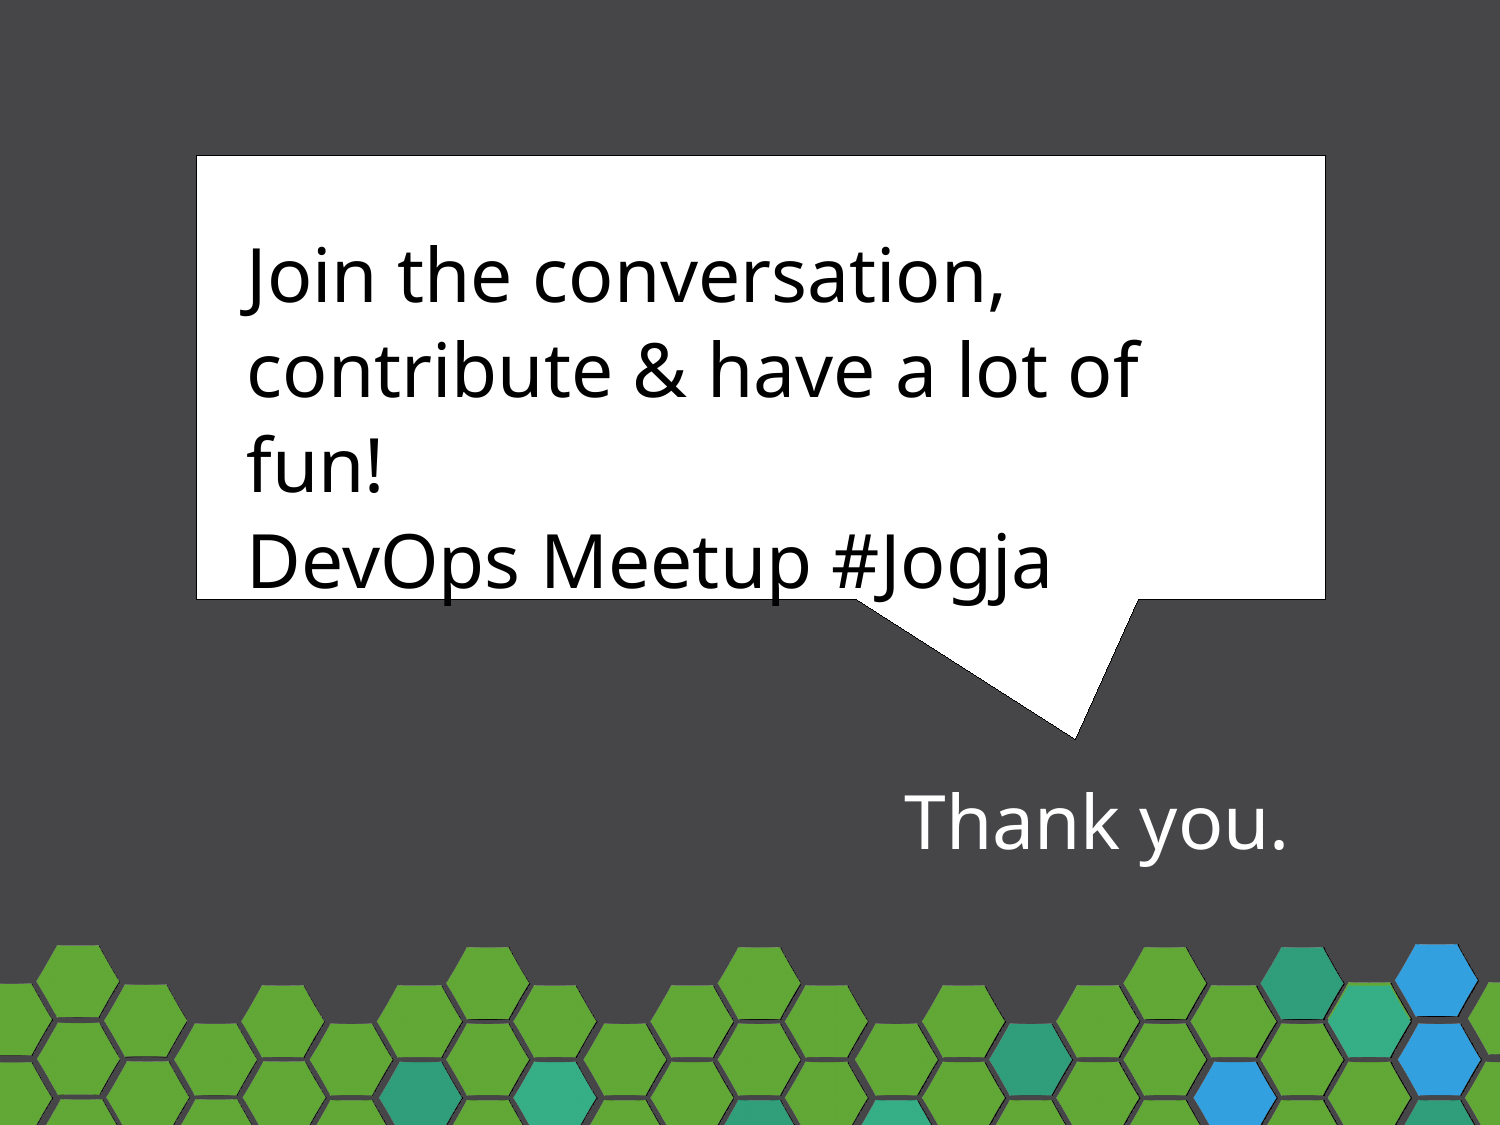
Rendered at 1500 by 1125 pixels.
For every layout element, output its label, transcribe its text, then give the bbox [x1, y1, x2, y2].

picture [0, 944, 1500, 1125]
text_box Join the conversation, contribute & have a lot of fun! DevOps Meetup #Jogja [232, 219, 1307, 615]
